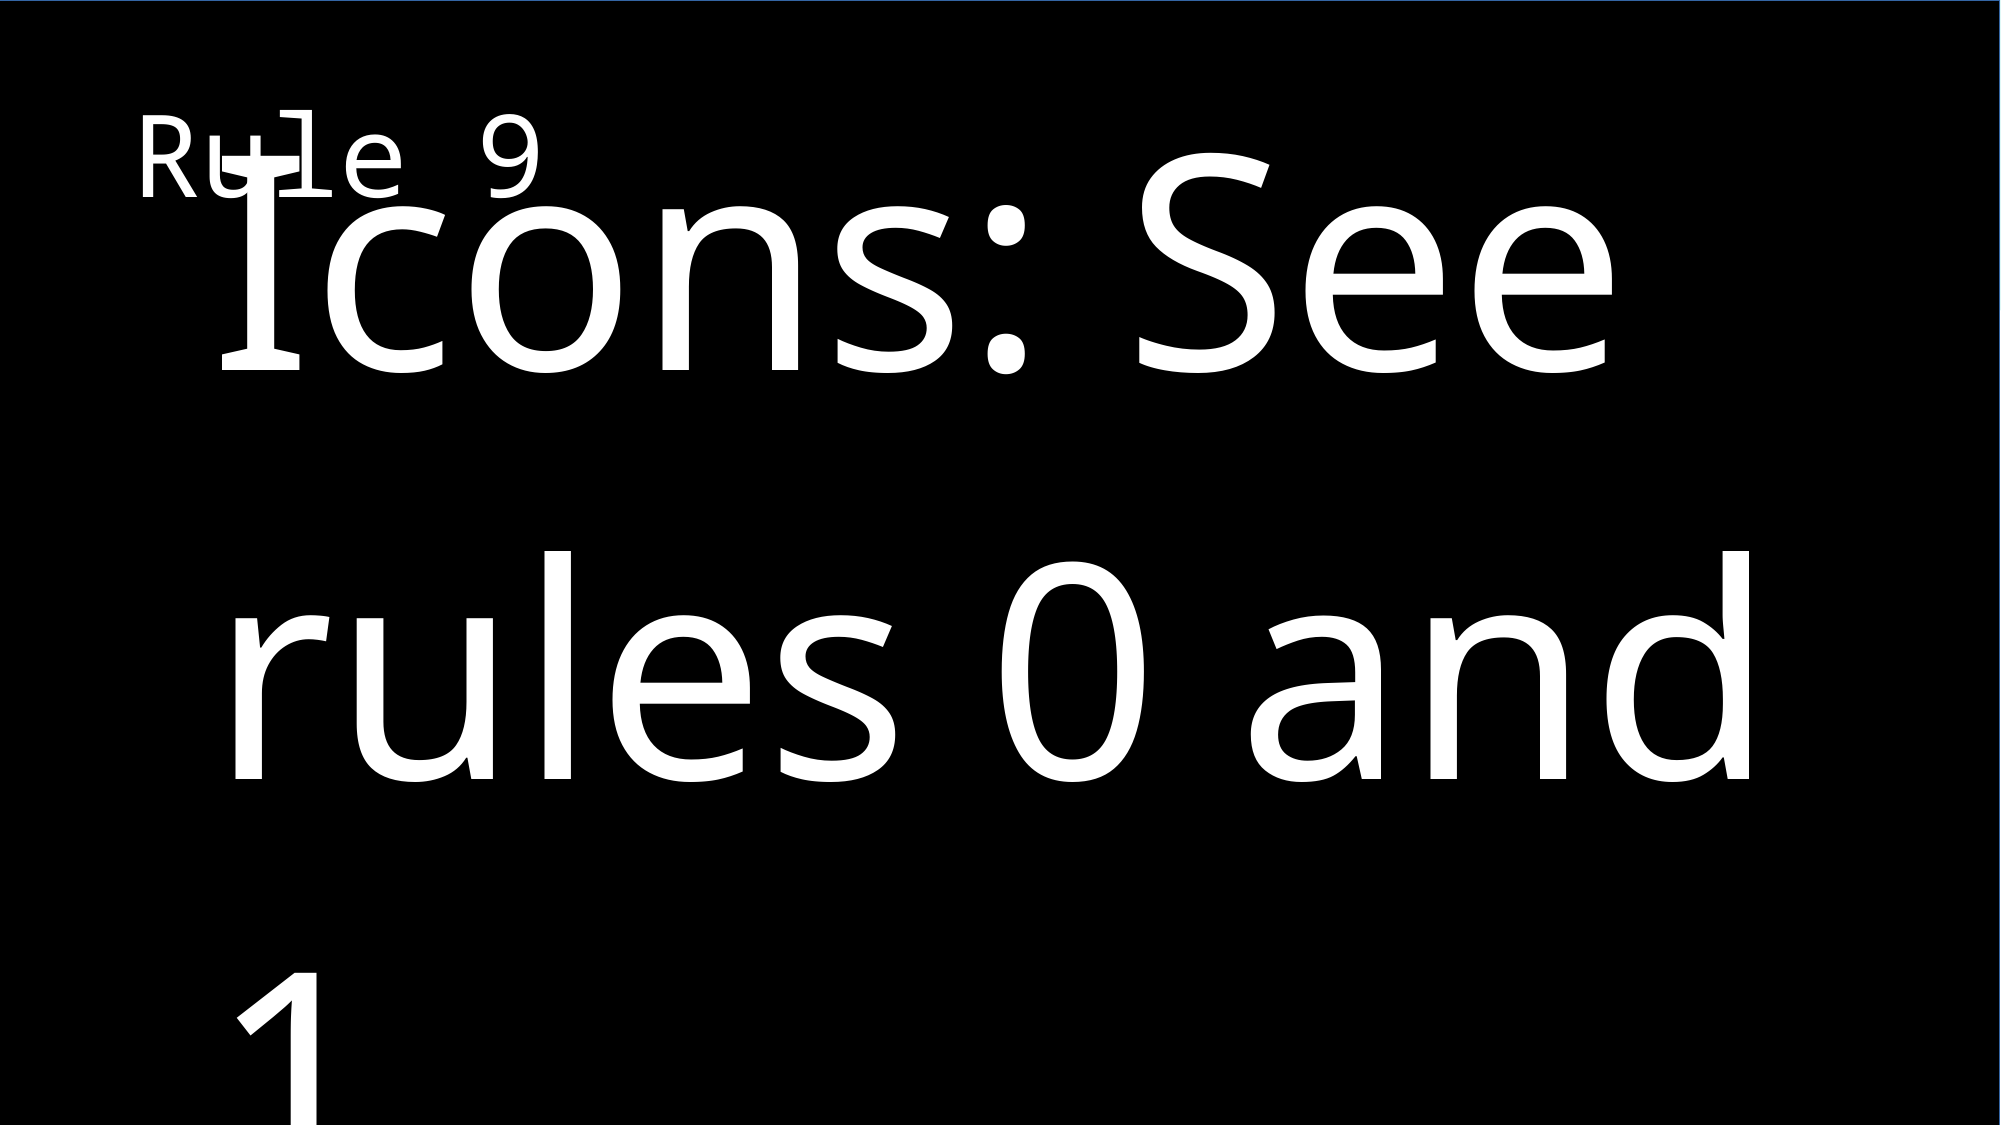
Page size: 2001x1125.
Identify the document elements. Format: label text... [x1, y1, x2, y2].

title Rule 9 [383, 229, 423, 233]
title Rule 9 [1525, 228, 1566, 233]
title Rule 9 [872, 228, 924, 233]
title Rule 9 [524, 228, 567, 233]
title Rule 9 [713, 228, 756, 233]
title Rule 9 [132, 73, 1868, 233]
title Rule 9 [1356, 228, 1397, 233]
subtitle Icons: See rules 0 and 1. [210, 362, 1866, 963]
text_box [0, 0, 2000, 1125]
